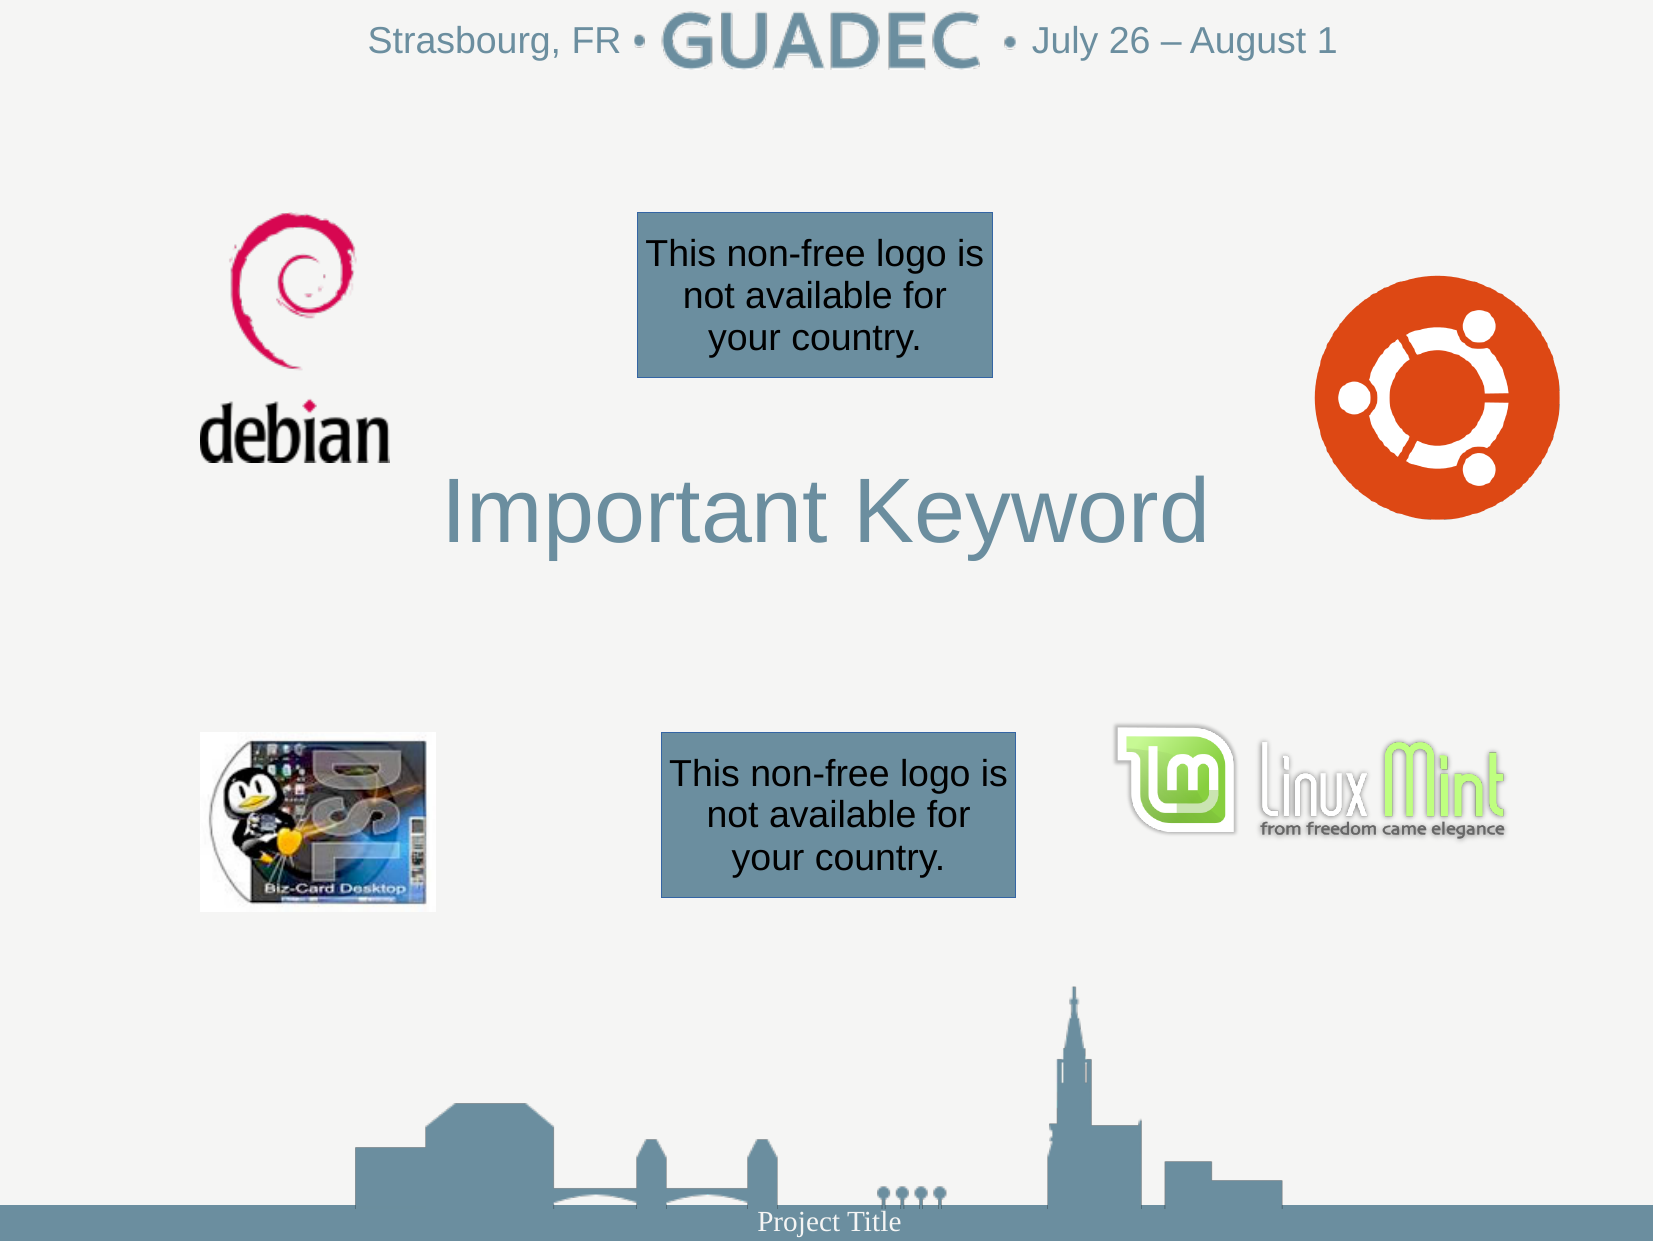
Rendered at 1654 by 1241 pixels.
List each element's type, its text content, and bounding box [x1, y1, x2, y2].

text_box This non-free logo is not available for your country. [637, 212, 993, 378]
picture [200, 732, 436, 912]
title Important Keyword [82, 407, 1571, 615]
picture [1110, 720, 1512, 847]
picture [634, 9, 1016, 70]
text_box This non-free logo is not available for your country. [661, 732, 1016, 898]
picture [1314, 275, 1560, 520]
picture [354, 973, 1284, 1209]
picture [200, 212, 390, 463]
